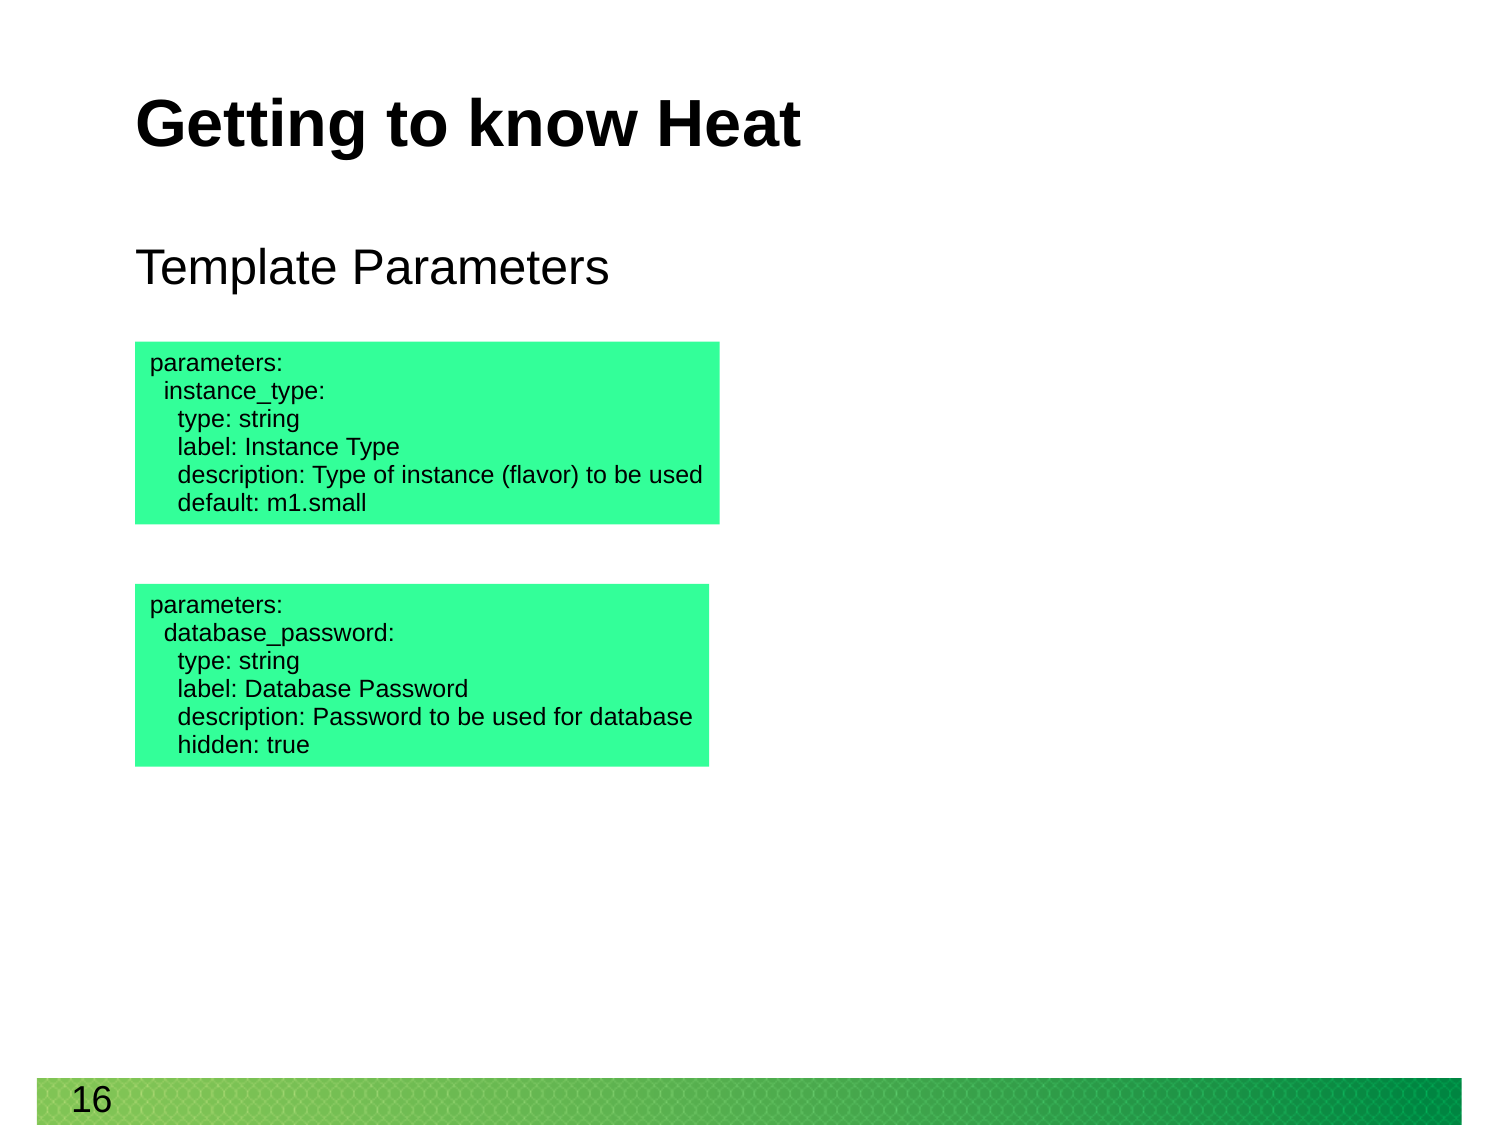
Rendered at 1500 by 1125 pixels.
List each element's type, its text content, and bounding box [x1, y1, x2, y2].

picture [36, 1078, 1462, 1125]
text_box parameters: database_password: type: string label: Database Password description: Password to be used for database hidden: true [135, 583, 710, 767]
list Template Parameters [135, 239, 1372, 714]
text_box parameters: instance_type: type: string label: Instance Type description: Type of instance (flavor) to be used default: m1.small [135, 341, 720, 525]
title Getting to know Heat [135, 41, 1372, 204]
